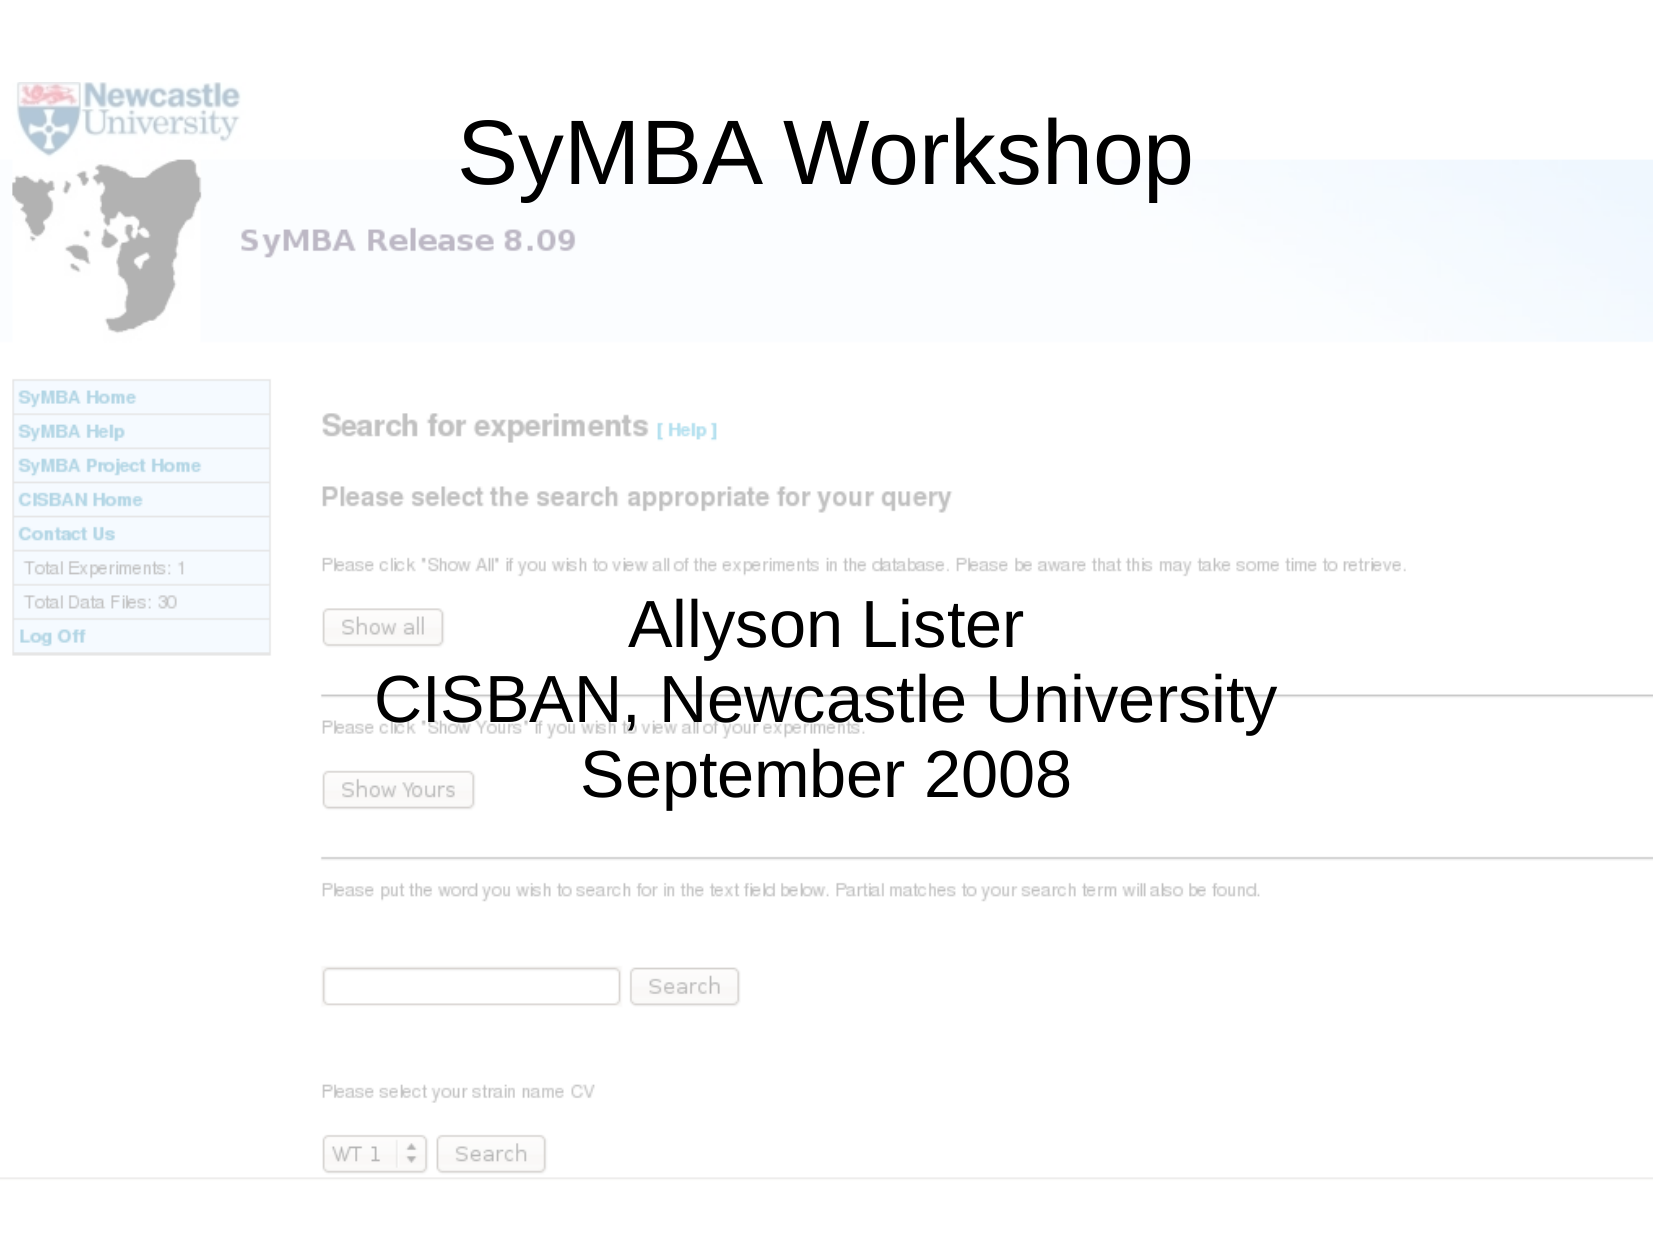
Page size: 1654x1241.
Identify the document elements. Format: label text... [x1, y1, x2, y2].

subtitle Allyson Lister CISBAN, Newcastle University September 2008 [82, 297, 1571, 1102]
title SyMBA Workshop [82, 56, 1571, 250]
picture [0, 82, 1653, 1181]
